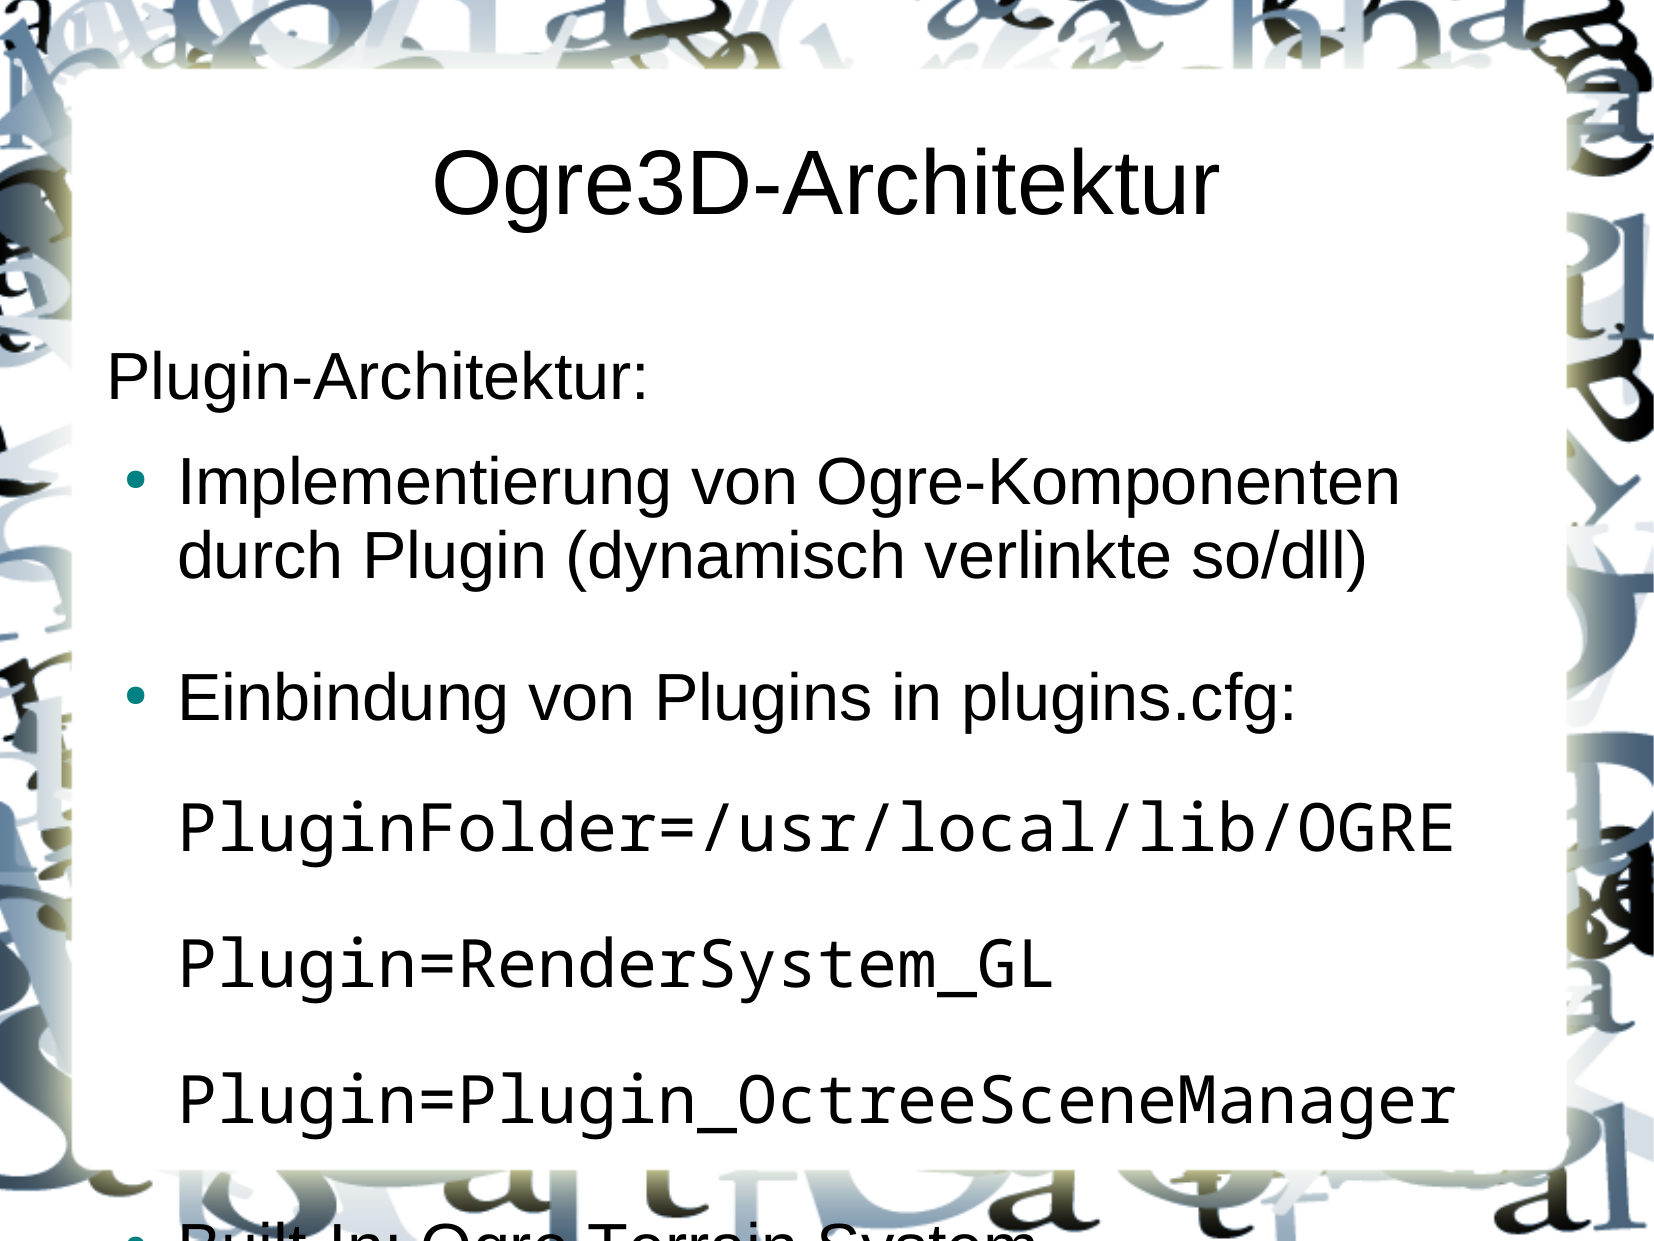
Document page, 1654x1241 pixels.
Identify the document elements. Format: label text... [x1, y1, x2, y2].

list Plugin-Architektur: Implementierung von Ogre-Komponenten durch Plugin (dynamisch verlinkte so/dll) Einbindung von Plugins in plugins.cfg: PluginFolder=/usr/local/lib/OGRE Plugin=RenderSystem_GL Plugin=Plugin_OctreeSceneManager Built-In: Ogre Terrain System [106, 302, 1530, 1140]
picture [189, 1229, 209, 1241]
picture [0, 0, 1654, 1241]
picture [430, 1229, 462, 1241]
title Ogre3D-Architektur [82, 78, 1571, 287]
